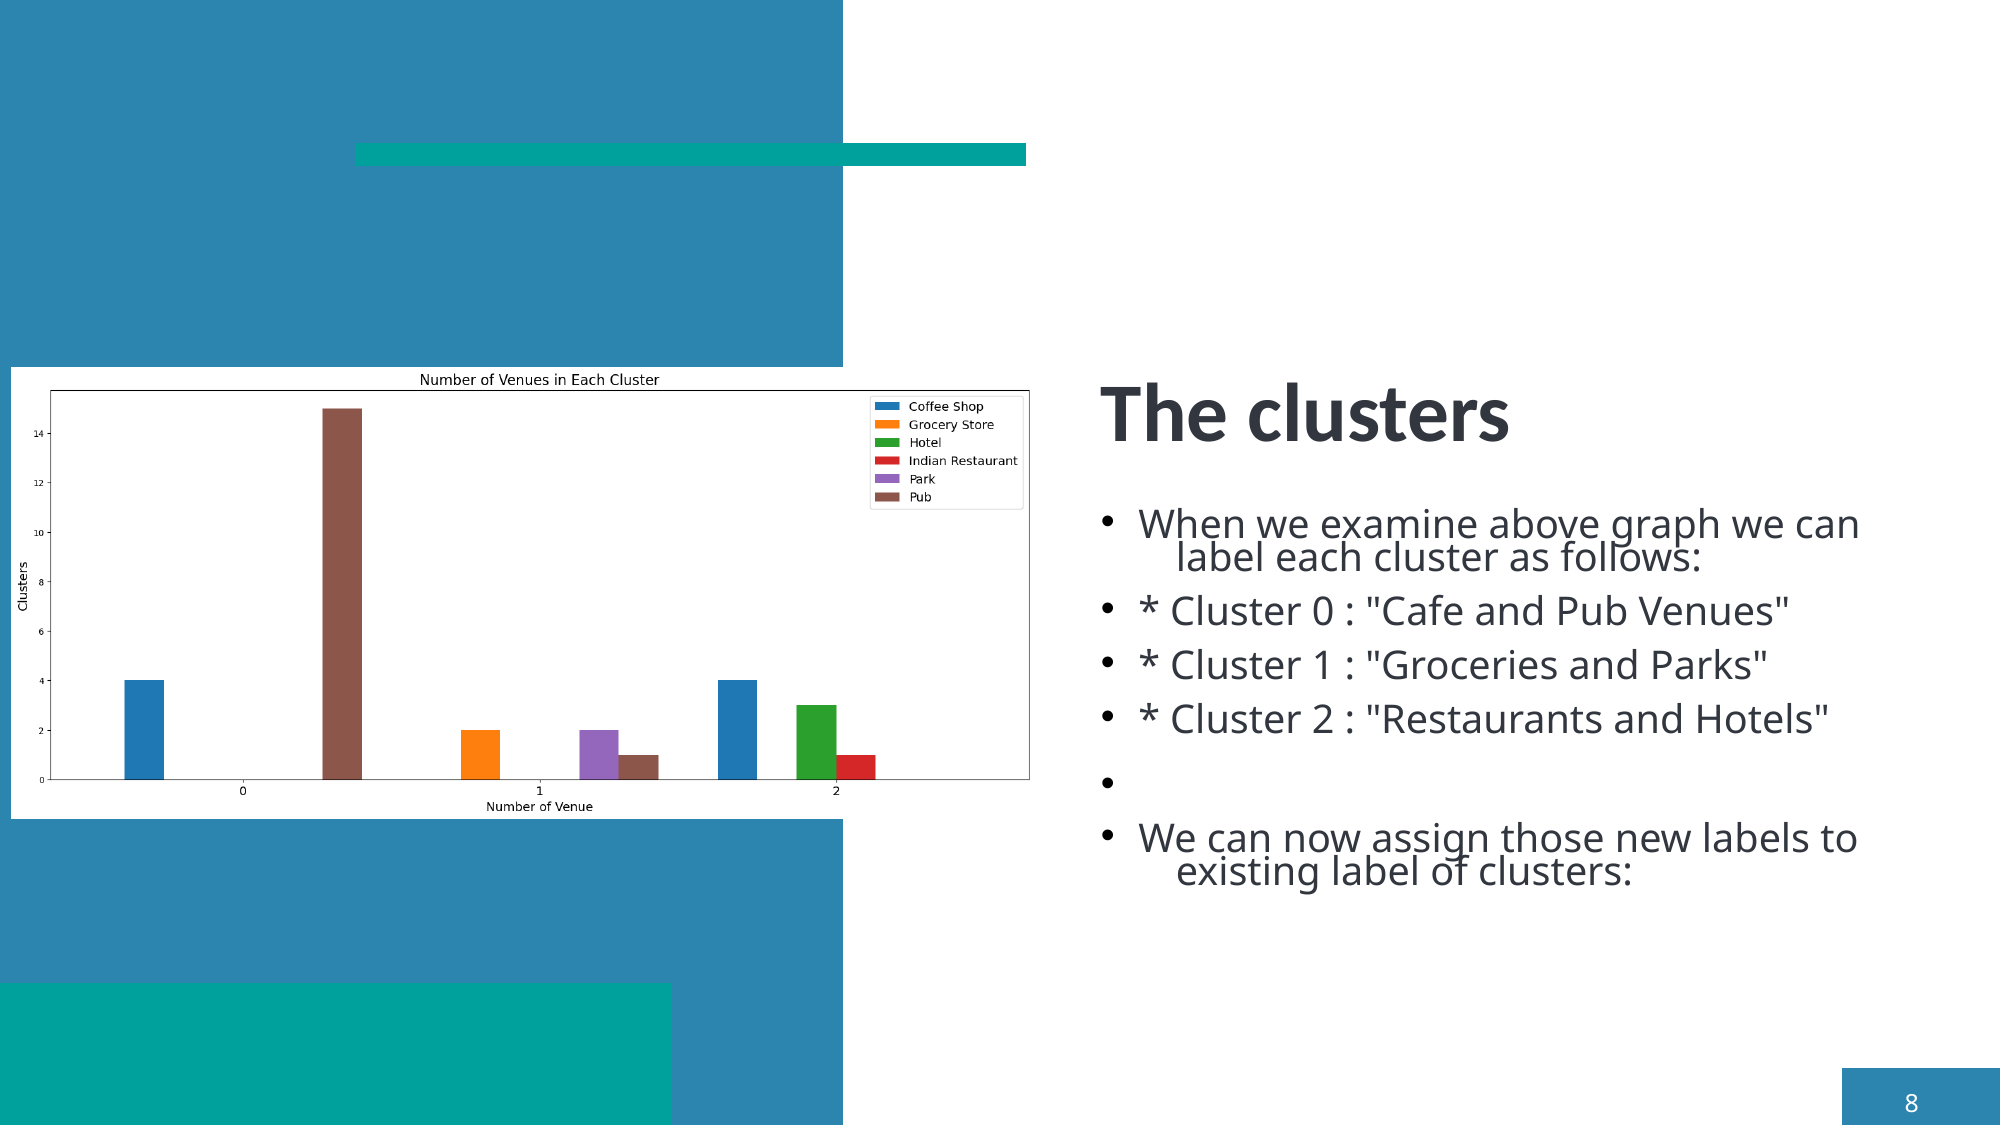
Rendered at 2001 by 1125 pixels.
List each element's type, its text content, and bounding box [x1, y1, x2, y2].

picture [11, 367, 1035, 819]
list When we examine above graph we can label each cluster as follows: * Cluster 0 : "Cafe and Pub Venues" * Cluster 1 : "Groceries and Parks" * Cluster 2 : "Restaurants and Hotels" We can now assign those new labels to existing label of clusters: [1085, 504, 1951, 924]
title The clusters [1085, 212, 1951, 468]
text_box ‹#› [1889, 1079, 1951, 1114]
